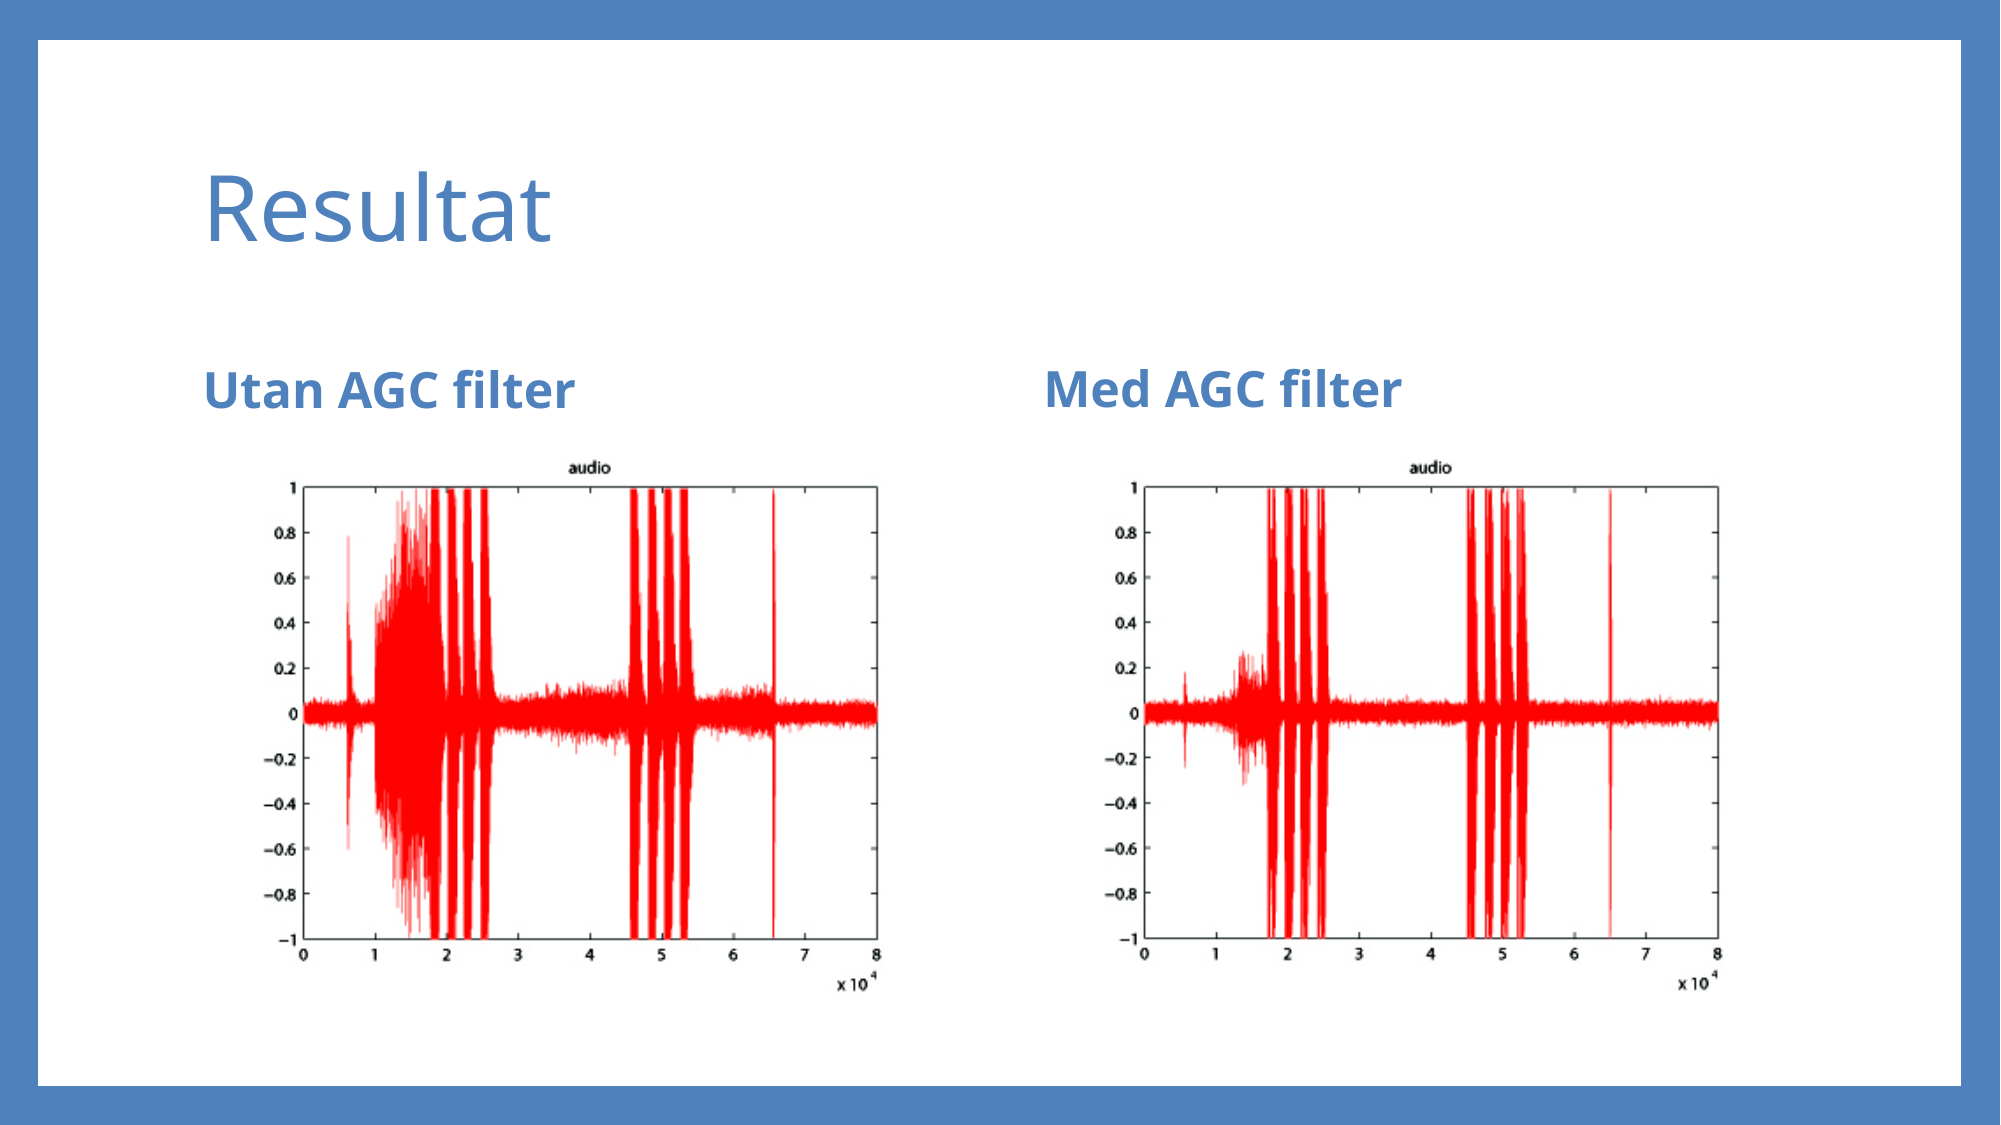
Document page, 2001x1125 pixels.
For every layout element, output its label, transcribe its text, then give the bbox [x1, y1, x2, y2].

picture [1049, 446, 1788, 1002]
picture [208, 446, 947, 1002]
title Resultat [187, 99, 1808, 323]
list Med AGC filter [1028, 327, 1809, 456]
list Utan AGC filter [187, 328, 968, 456]
